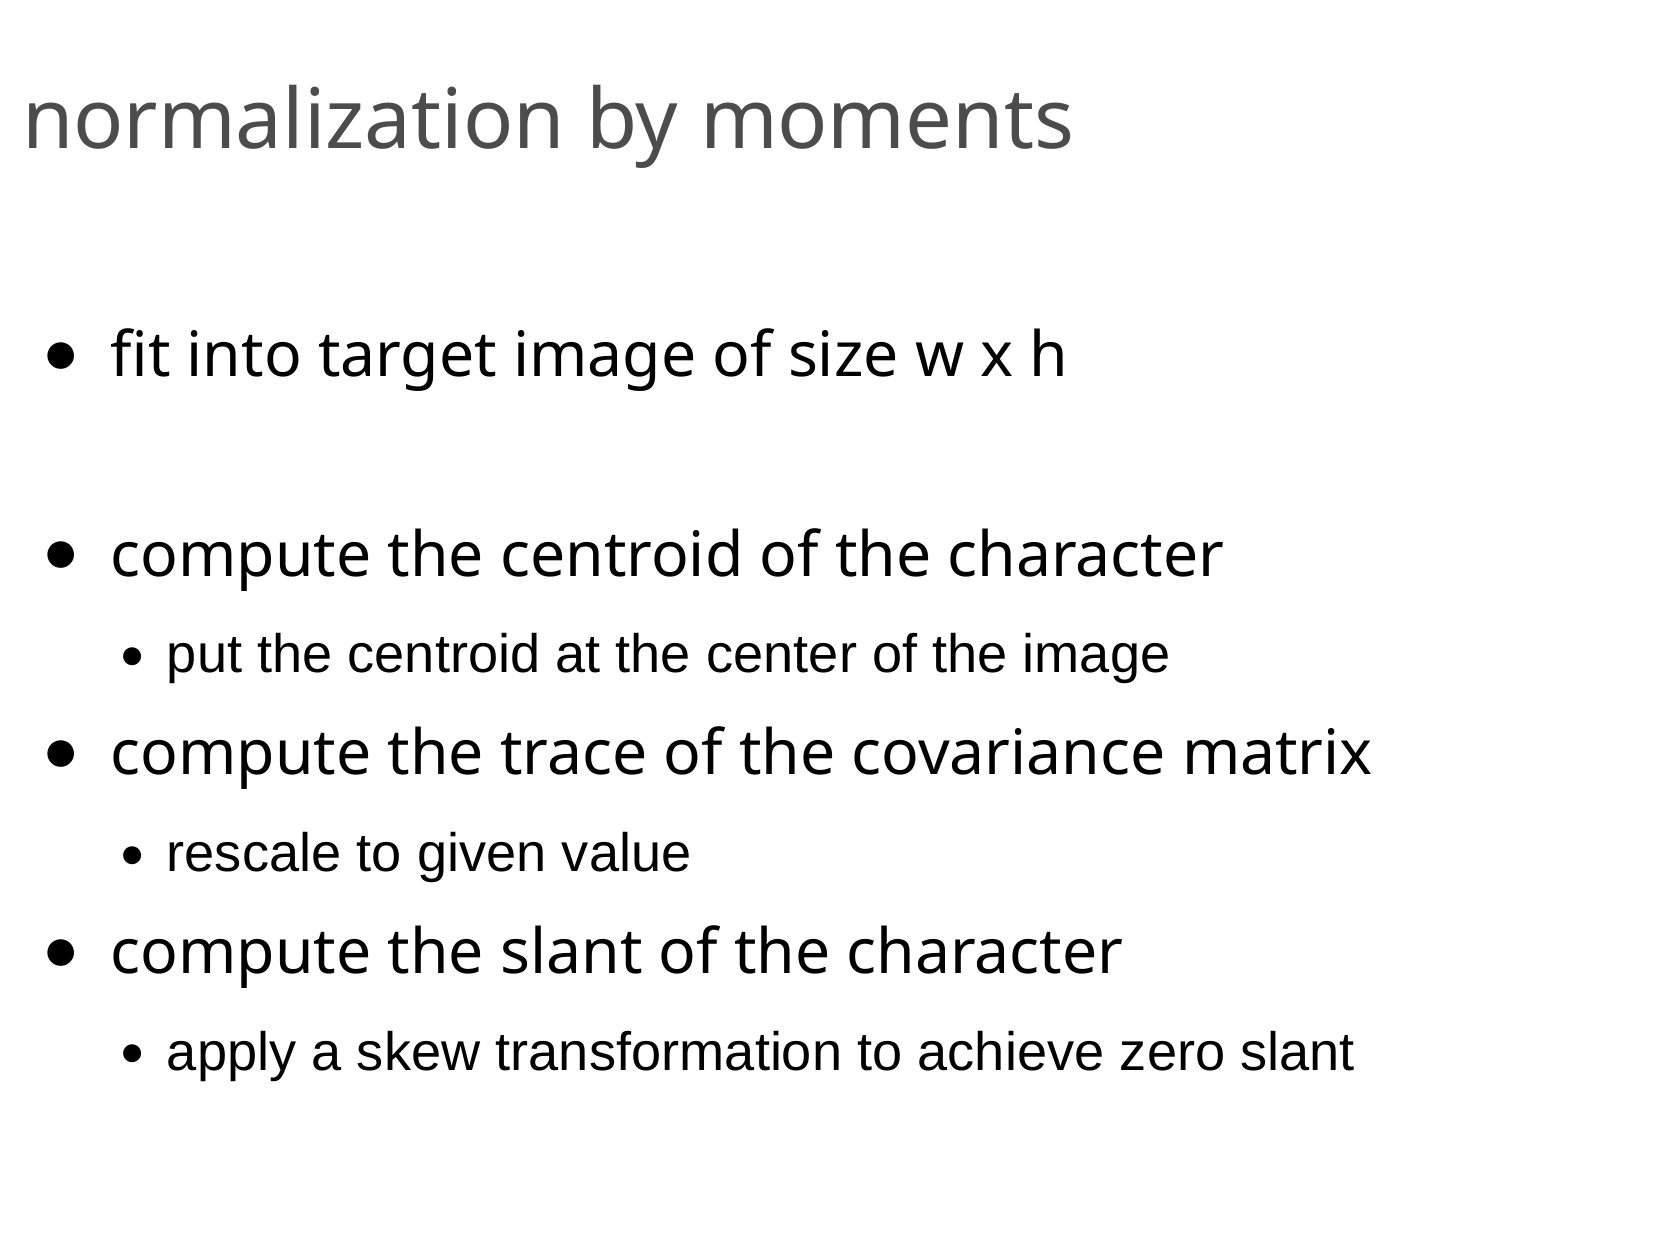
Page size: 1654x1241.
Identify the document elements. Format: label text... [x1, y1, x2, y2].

list fit into target image of size w x h compute the centroid of the character put the centroid at the center of the image compute the trace of the covariance matrix rescale to given value compute the slant of the character apply a skew transformation to achieve zero slant [25, 233, 1654, 1158]
title normalization by moments [22, 26, 1654, 205]
